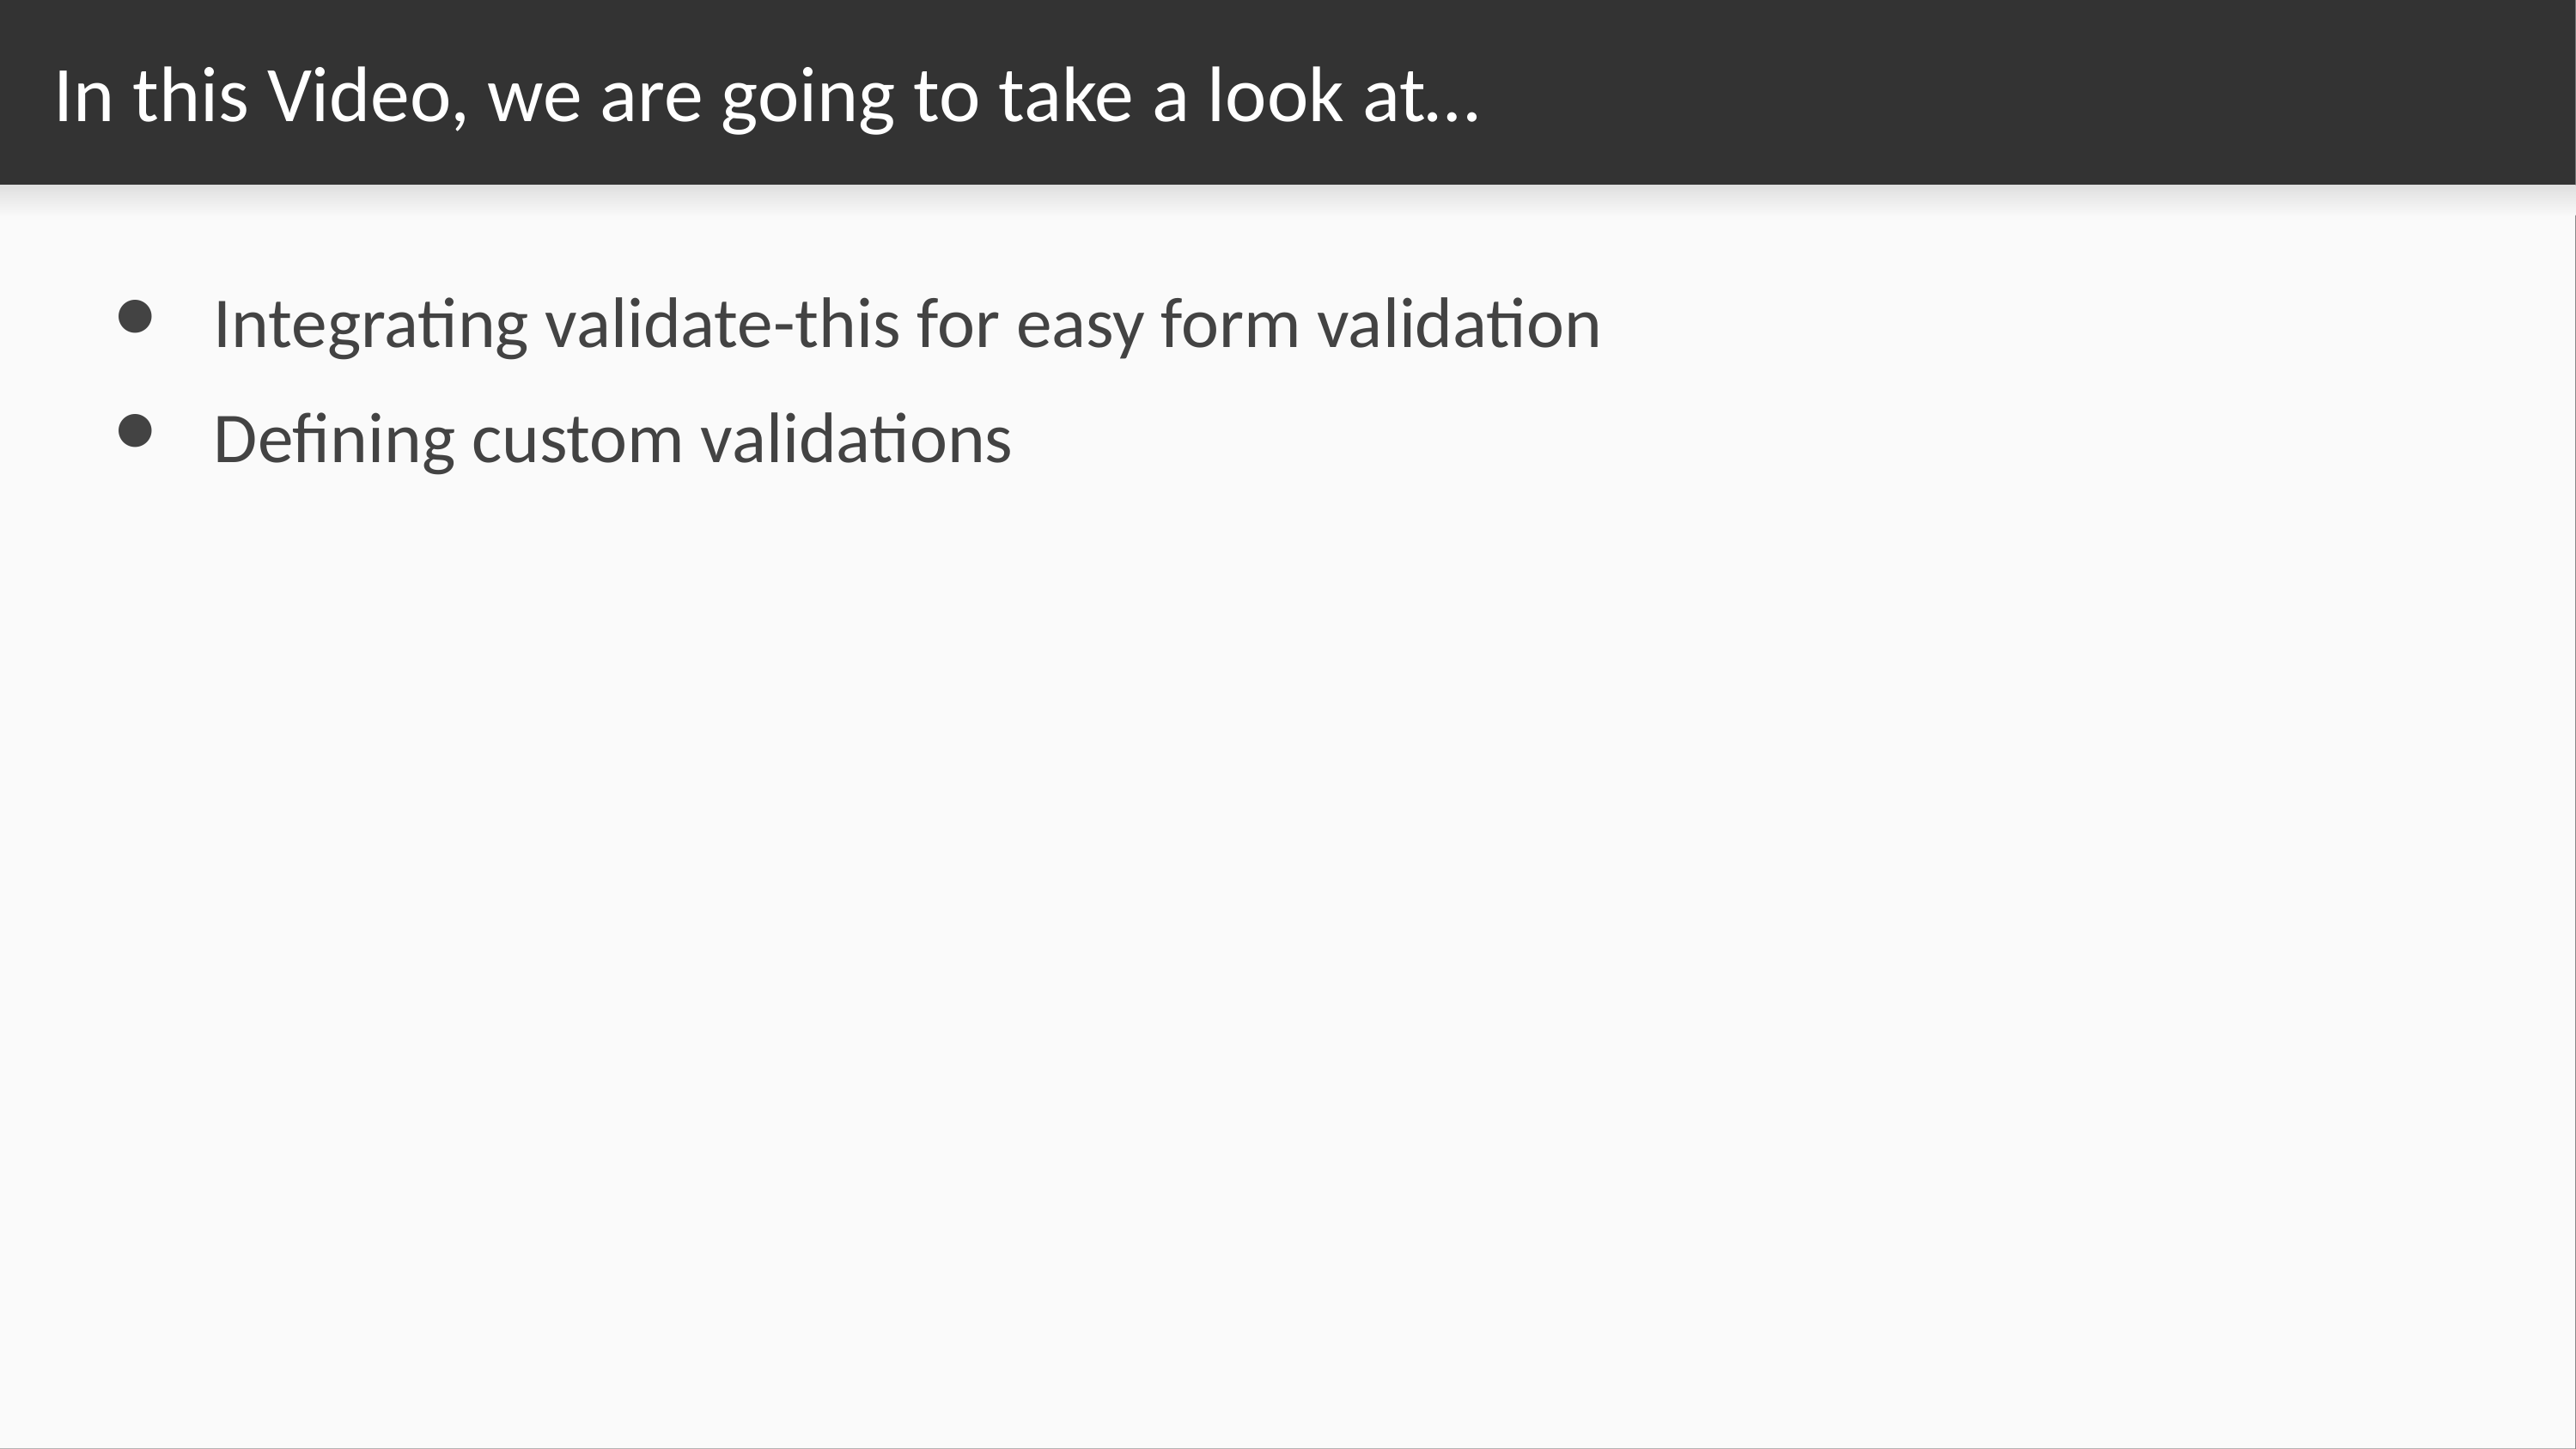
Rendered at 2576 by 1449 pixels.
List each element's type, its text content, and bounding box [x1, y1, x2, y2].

list Integrating validate-this for easy form validation Defining custom validations [59, 250, 2514, 1384]
title In this Video, we are going to take a look at… [27, 4, 2514, 175]
